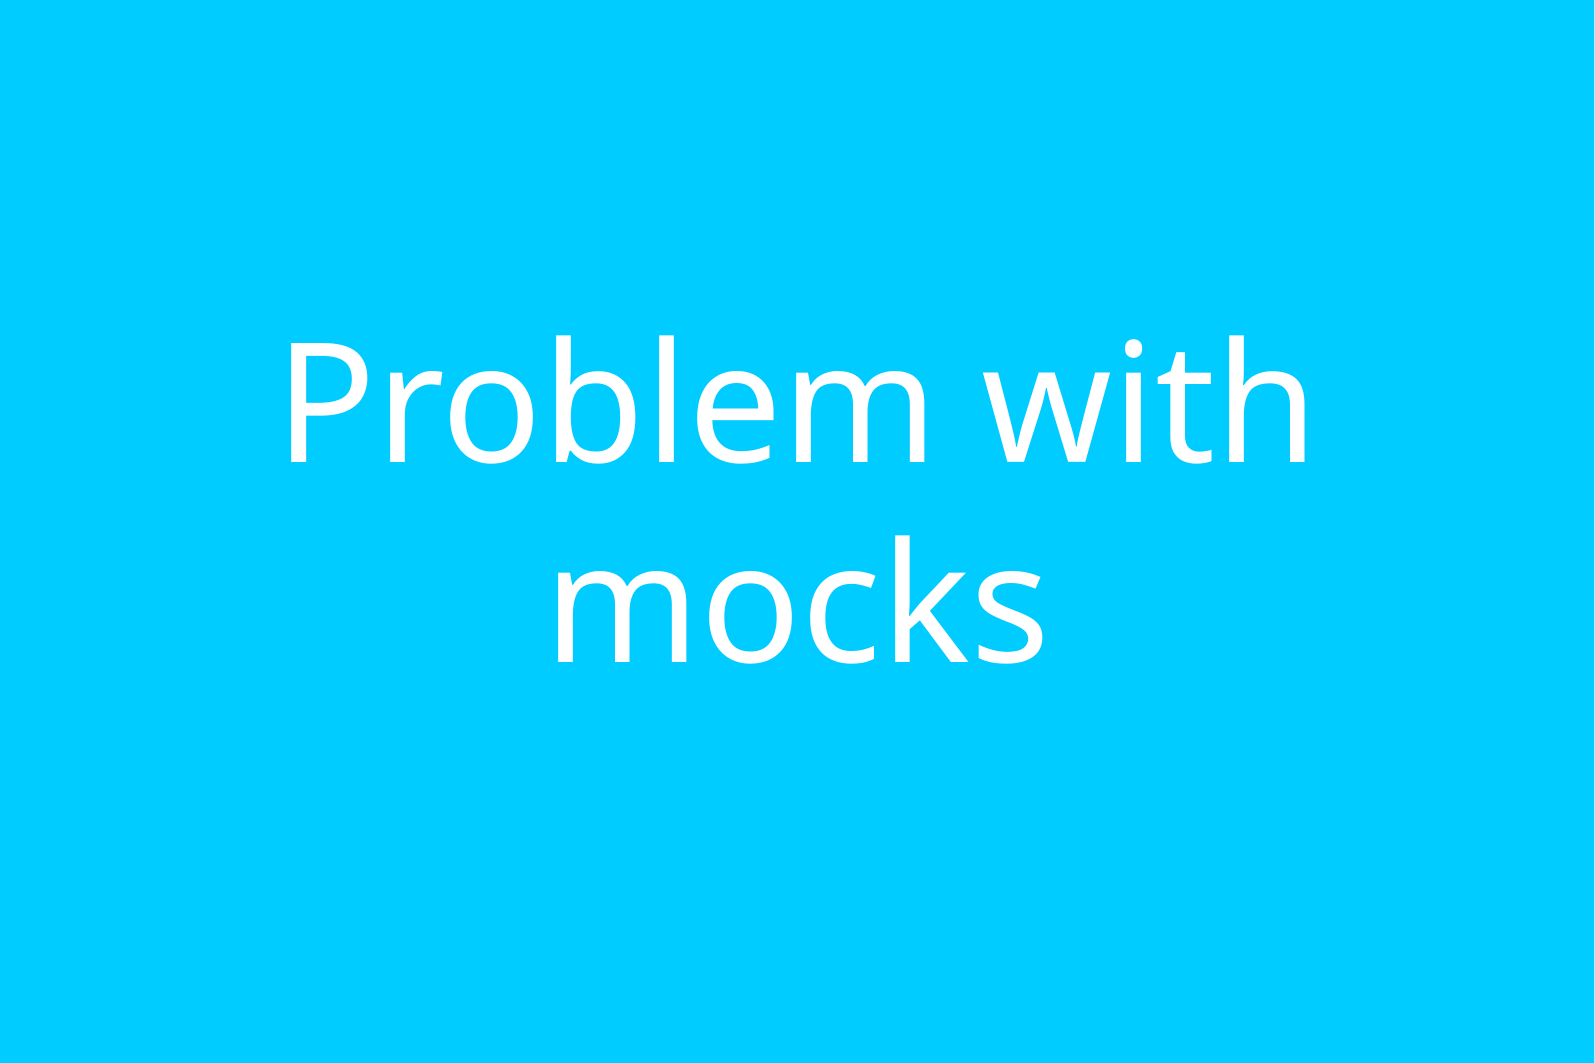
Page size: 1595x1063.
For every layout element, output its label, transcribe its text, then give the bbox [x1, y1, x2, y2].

text_box Problem with mocks [79, 42, 1515, 951]
